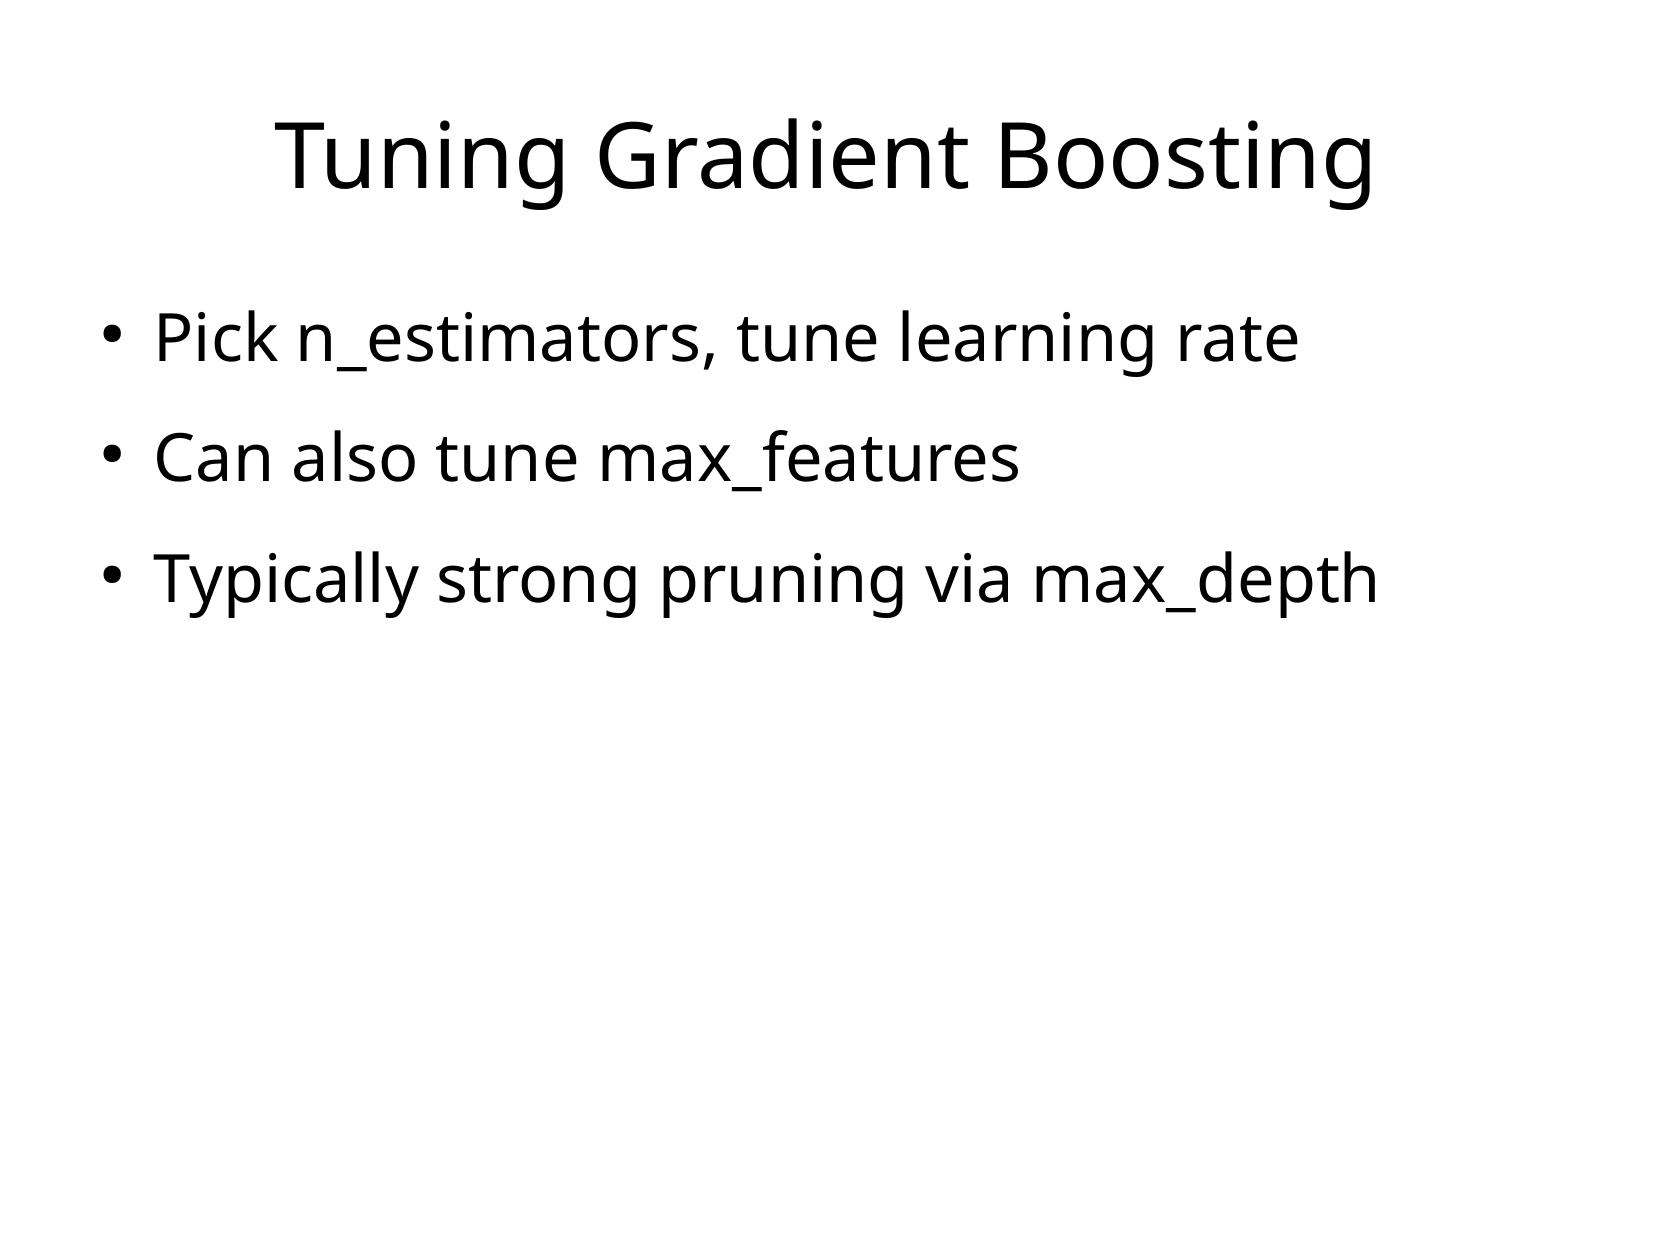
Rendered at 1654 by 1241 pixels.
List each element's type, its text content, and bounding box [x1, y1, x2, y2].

list Pick n_estimators, tune learning rate Can also tune max_features Typically strong pruning via max_depth [82, 290, 1571, 1010]
title Tuning Gradient Boosting [82, 49, 1571, 257]
